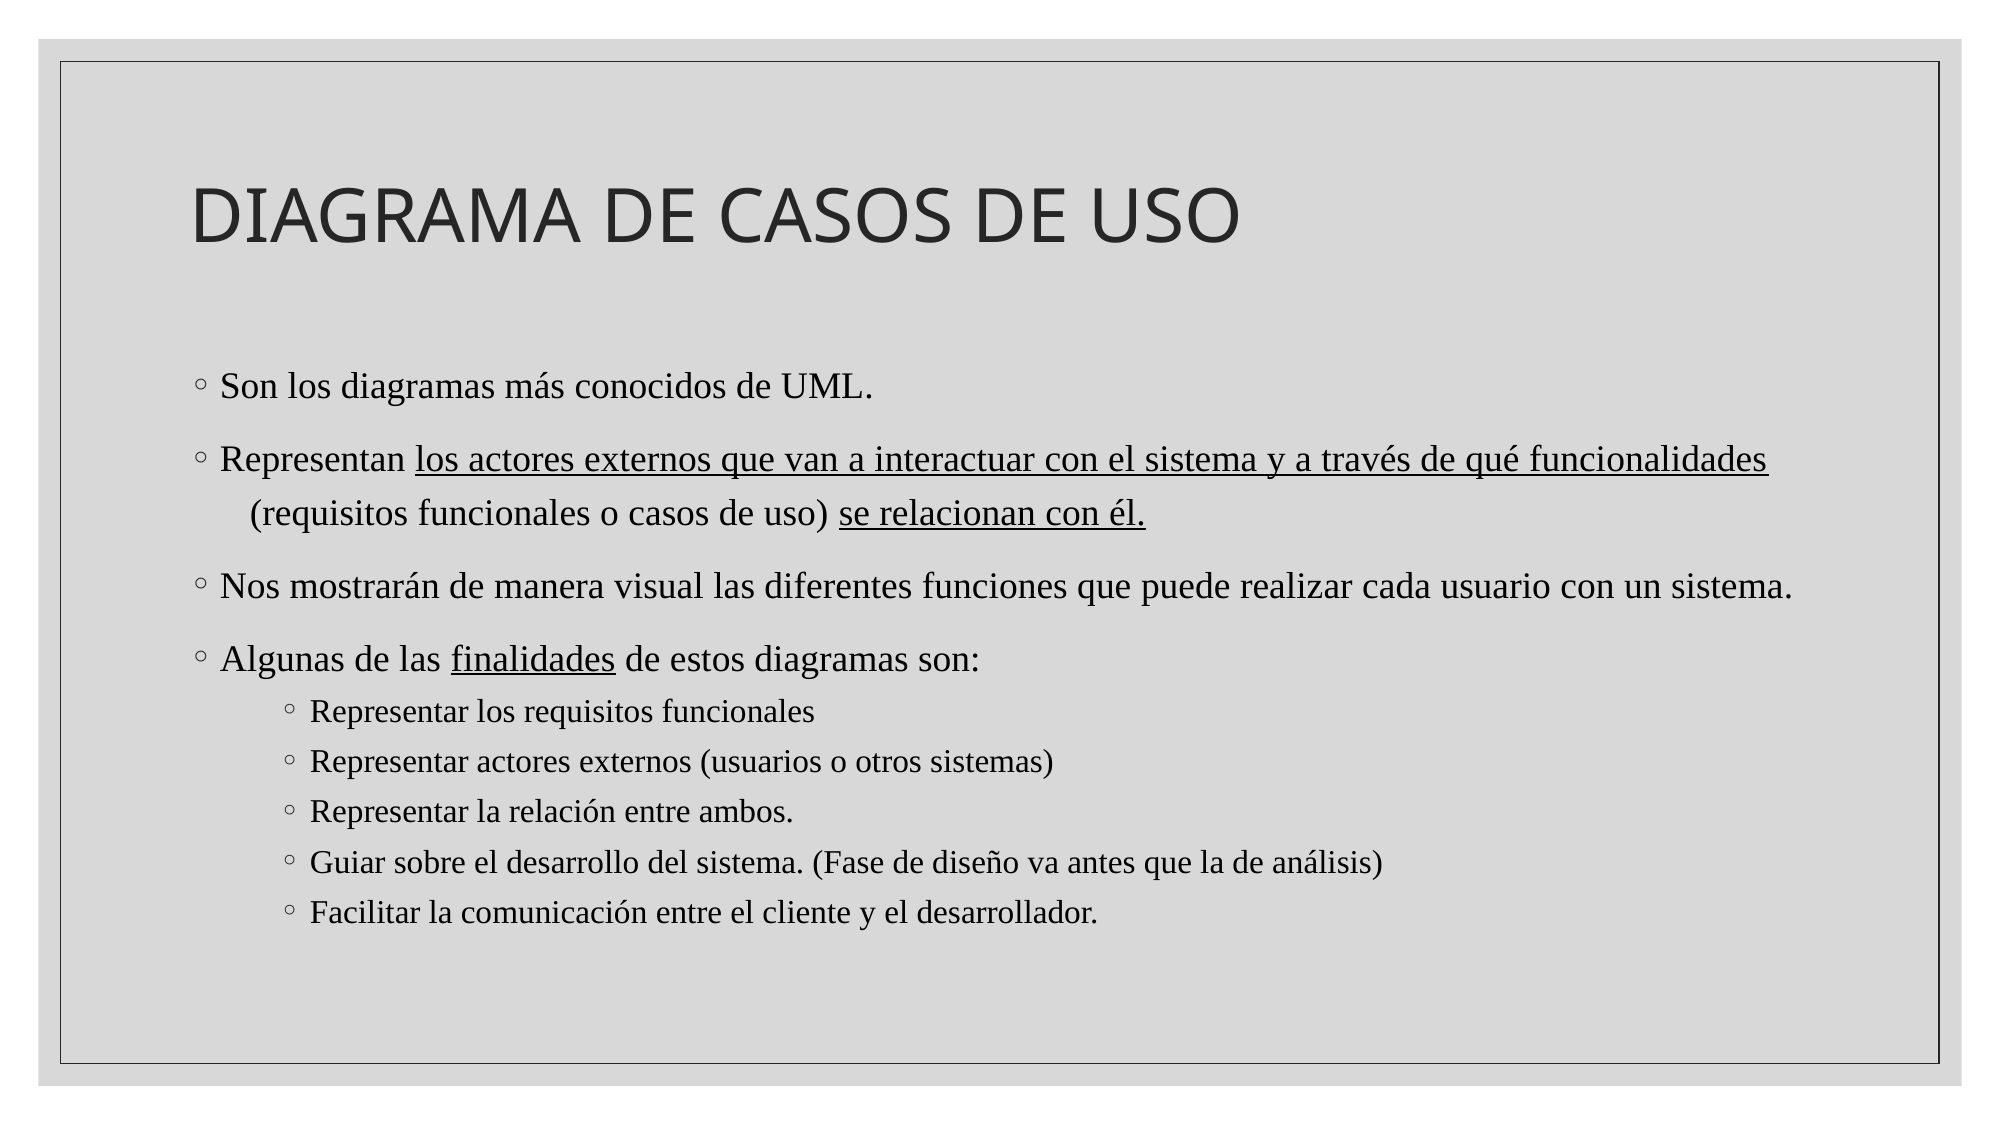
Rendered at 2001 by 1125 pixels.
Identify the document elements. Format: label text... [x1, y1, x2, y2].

title DIAGRAMA DE CASOS DE USO [174, 105, 1825, 331]
list Son los diagramas más conocidos de UML. Representan los actores externos que van a interactuar con el sistema y a través de qué funcionalidades (requisitos funcionales o casos de uso) se relacionan con él. Nos mostrarán de manera visual las diferentes funciones que puede realizar cada usuario con un sistema. Algunas de las finalidades de estos diagramas son: Representar los requisitos funcionales Representar actores externos (usuarios o otros sistemas) Representar la relación entre ambos. Guiar sobre el desarrollo del sistema. (Fase de diseño va antes que la de análisis) Facilitar la comunicación entre el cliente y el desarrollador. [174, 345, 1825, 977]
